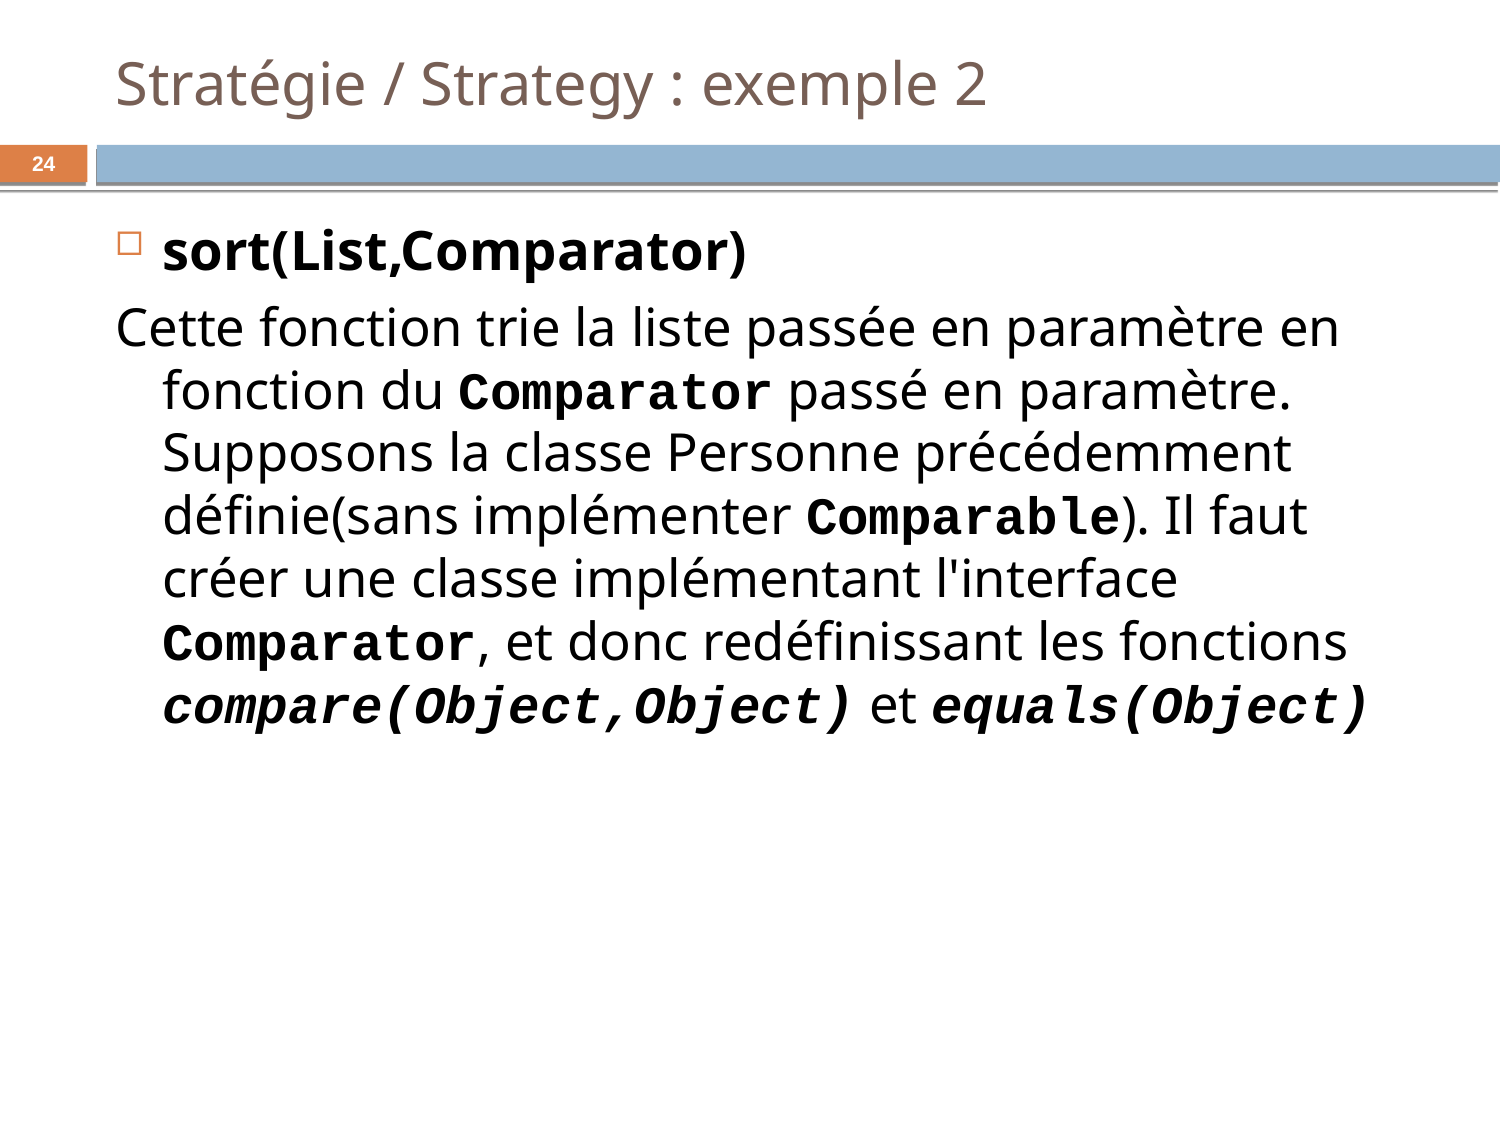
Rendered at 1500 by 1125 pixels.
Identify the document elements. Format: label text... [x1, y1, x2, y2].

list sort(List,Comparator) Cette fonction trie la liste passée en paramètre en fonction du Comparator passé en paramètre. Supposons la classe Personne précédemment définie(sans implémenter Comparable). Il faut créer une classe implémentant l'interface Comparator, et donc redéfinissant les fonctions compare(Object,Object) et equals(Object) [100, 208, 1447, 752]
title Stratégie / Strategy : exemple 2 [100, 37, 1438, 126]
slide_number <numéro> [0, 143, 88, 184]
